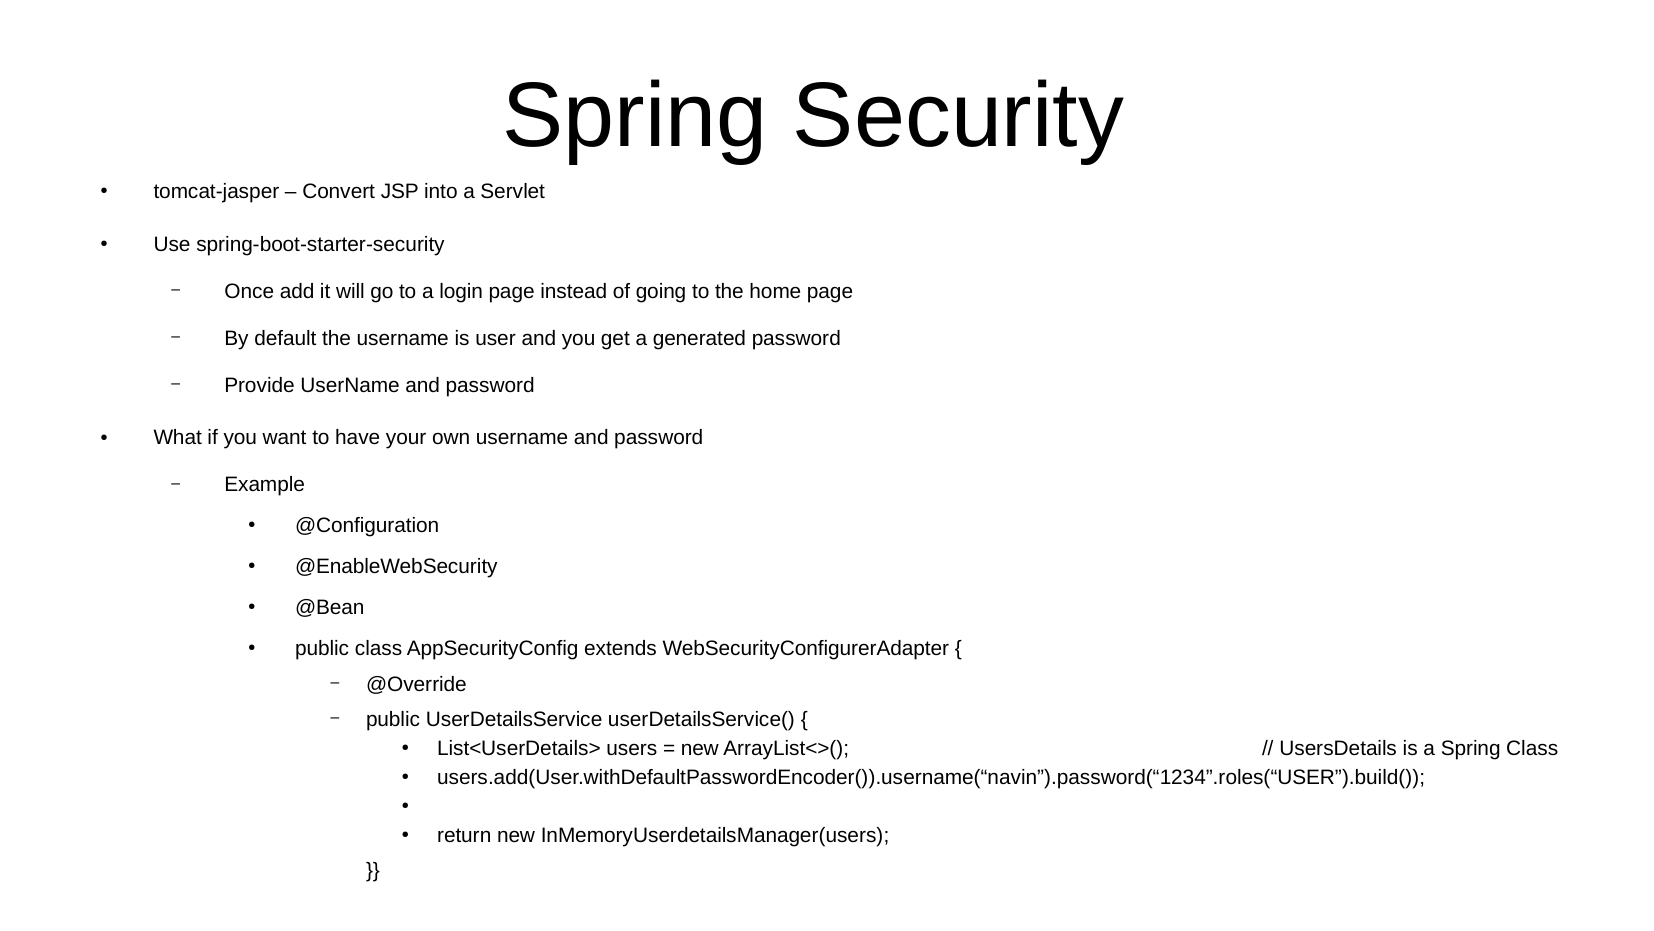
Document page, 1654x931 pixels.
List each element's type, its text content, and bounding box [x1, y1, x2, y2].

title Spring Security [82, 37, 1571, 180]
list tomcat-jasper – Convert JSP into a Servlet Use spring-boot-starter-security Once add it will go to a login page instead of going to the home page By default the username is user and you get a generated password Provide UserName and password What if you want to have your own username and password Example @Configuration @EnableWebSecurity @Bean public class AppSecurityConfig extends WebSecurityConfigurerAdapter { @Override public UserDetailsService userDetailsService() { List<UserDetails> users = new ArrayList<>(); // UsersDetails is a Spring Class users.add(User.withDefaultPasswordEncoder()).username(“navin”).password(“1234”.roles(“USER”).build()); return new InMemoryUserdetailsManager(users); }} [82, 180, 1636, 916]
